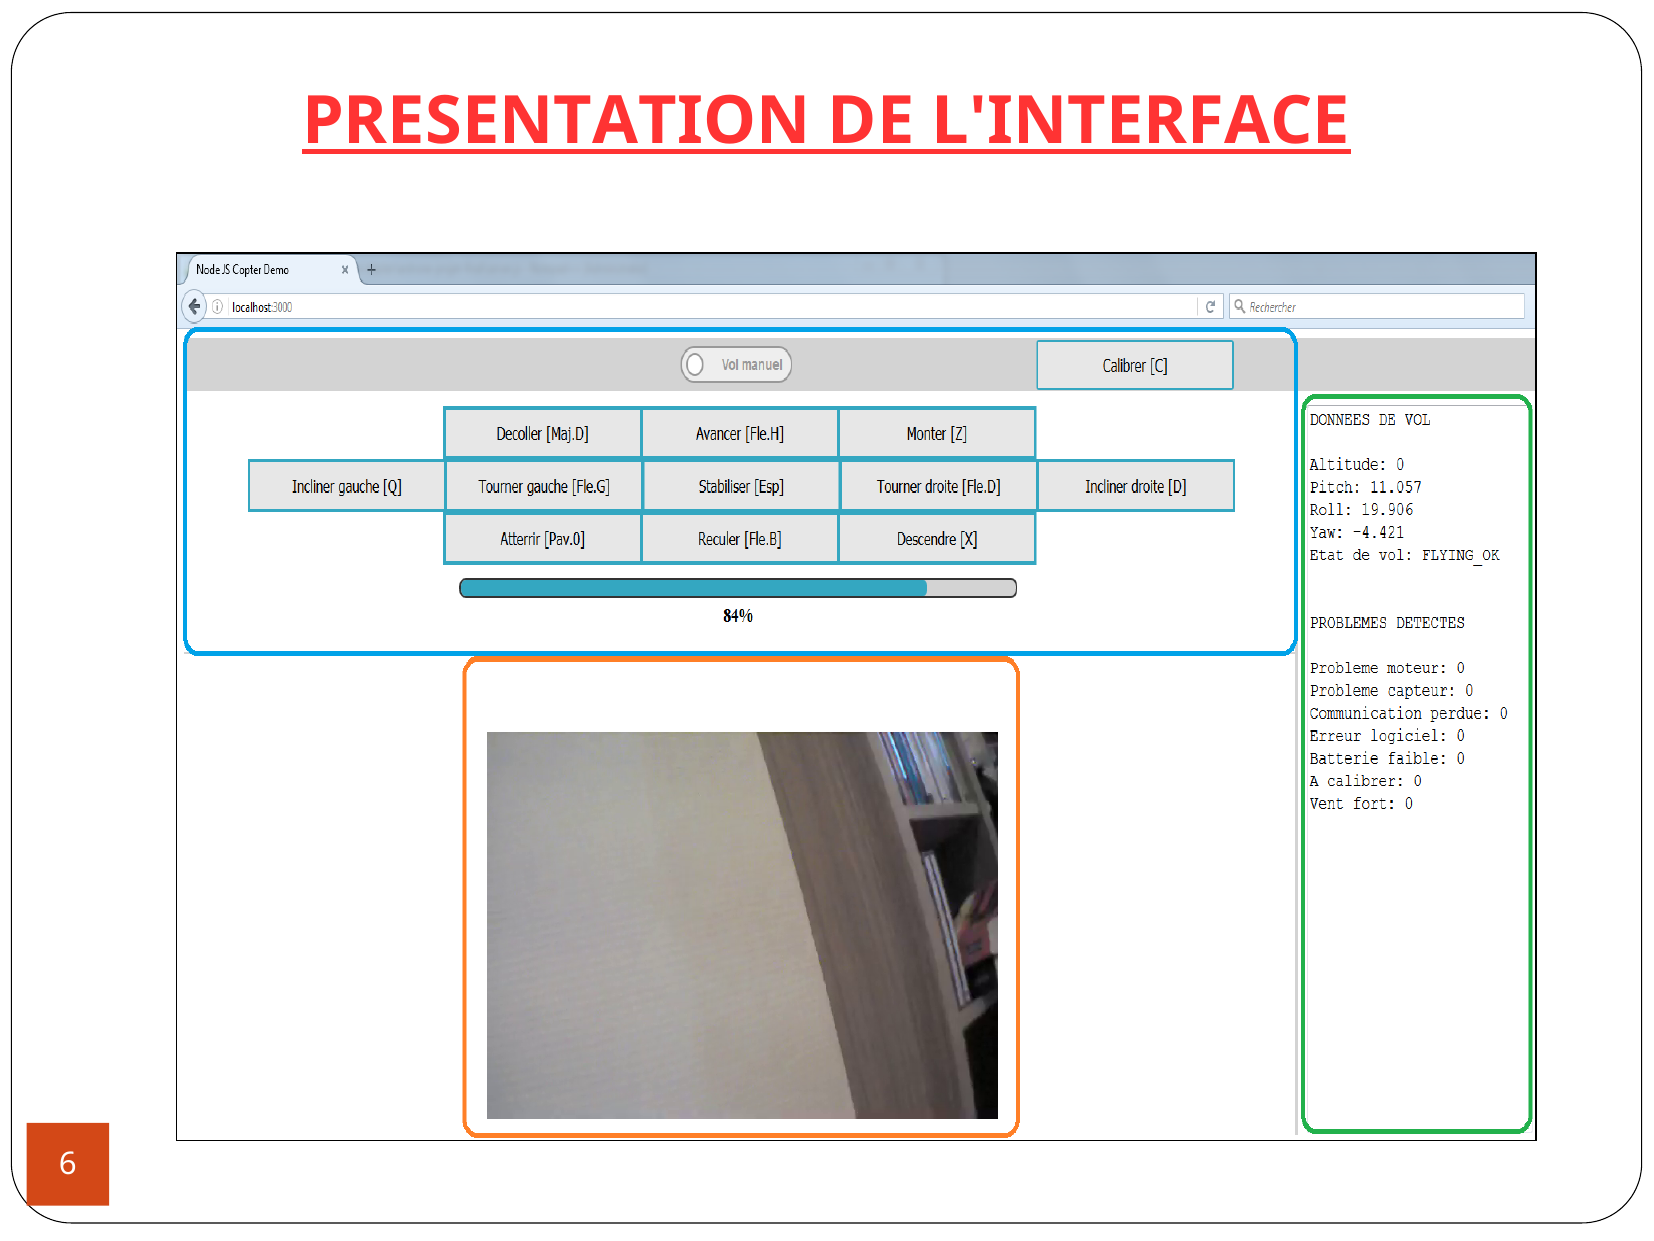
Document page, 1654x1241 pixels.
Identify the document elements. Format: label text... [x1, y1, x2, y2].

text_box <numéro> [26, 1122, 110, 1206]
picture [177, 253, 1536, 1140]
text_box PRESENTATION DE L'INTERFACE [270, 64, 1384, 158]
